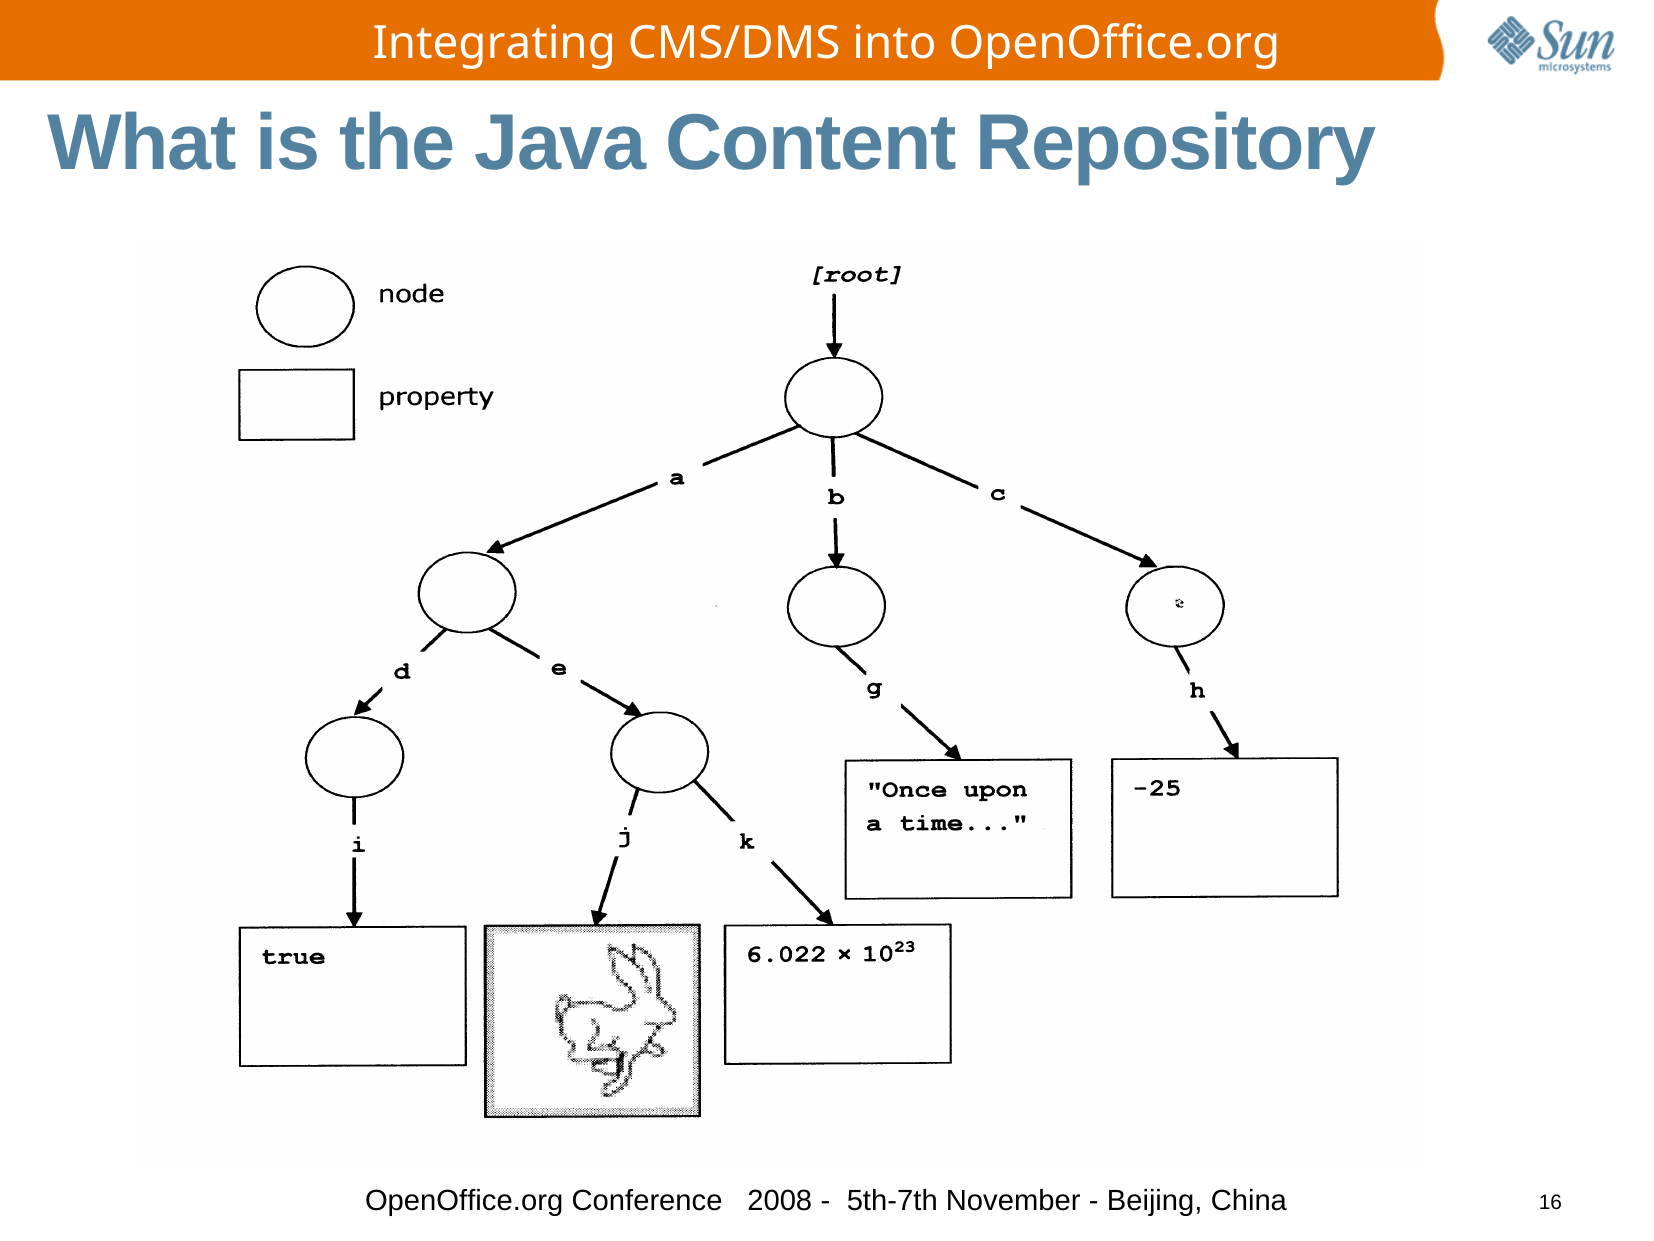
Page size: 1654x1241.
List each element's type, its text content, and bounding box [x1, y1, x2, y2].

picture [0, 0, 1654, 83]
picture [136, 241, 1421, 1169]
title What is the Java Content Repository [47, 105, 1549, 221]
